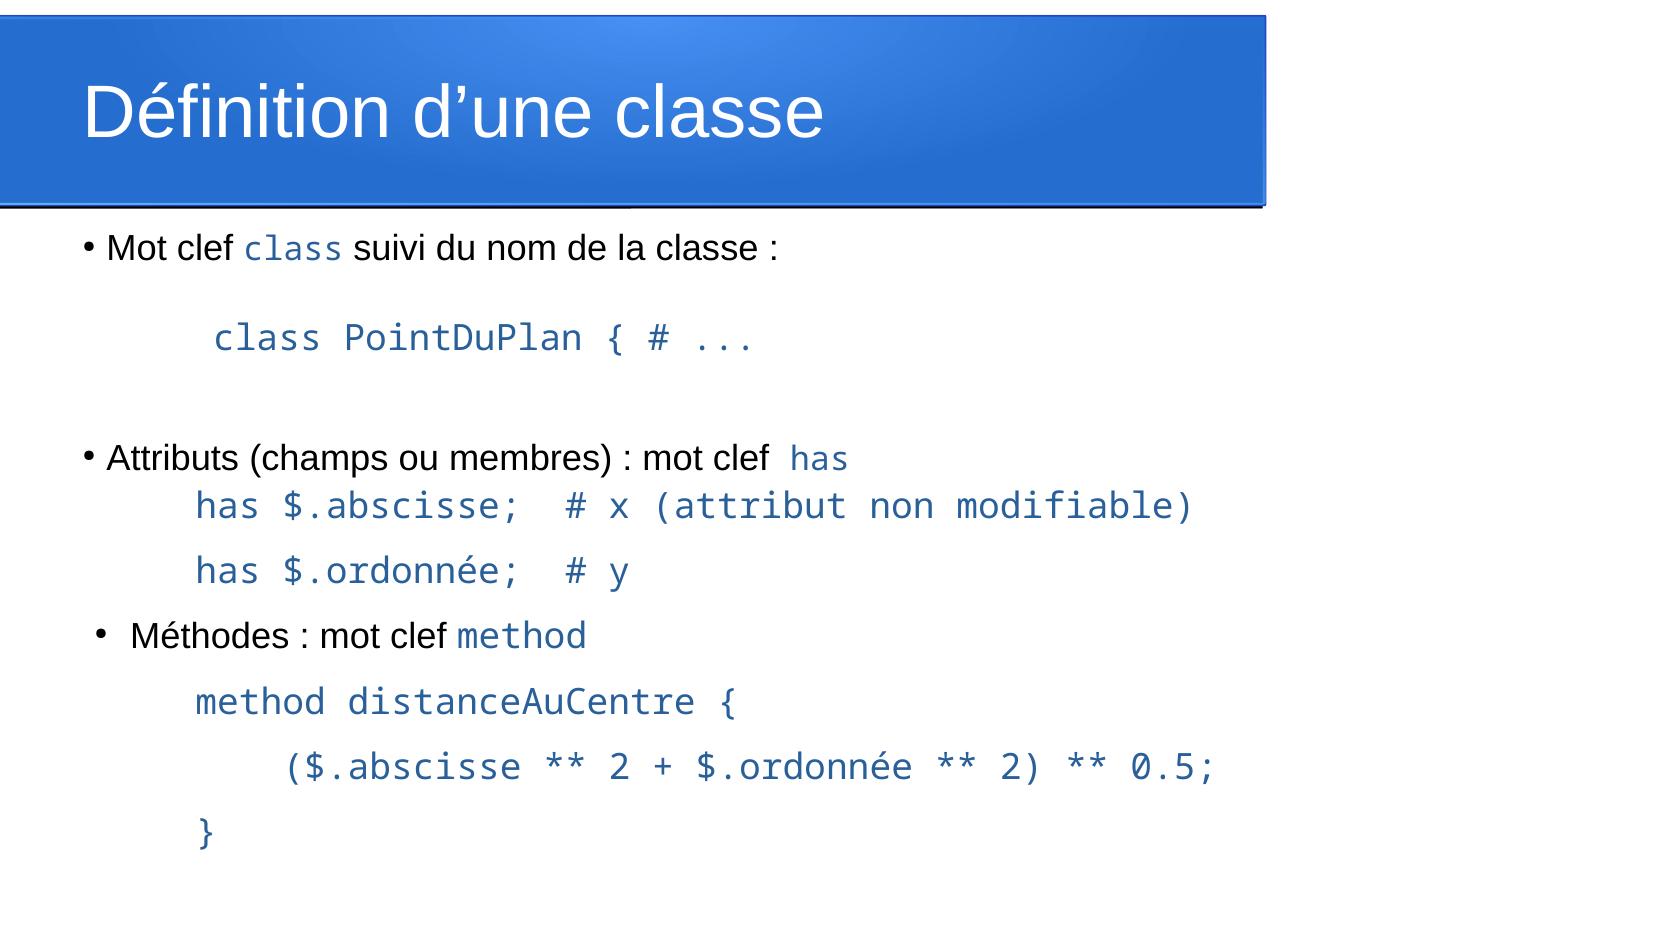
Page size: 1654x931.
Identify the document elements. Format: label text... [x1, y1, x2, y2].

picture [0, 13, 1270, 212]
list Mot clef class suivi du nom de la classe : class PointDuPlan { # ... Attributs (champs ou membres) : mot clef has has $.abscisse; # x (attribut non modifiable) has $.ordonnée; # y Méthodes : mot clef method method distanceAuCentre { ($.abscisse ** 2 + $.ordonnée ** 2) ** 0.5; } [82, 224, 1571, 863]
title Définition d’une classe [82, 35, 1235, 189]
